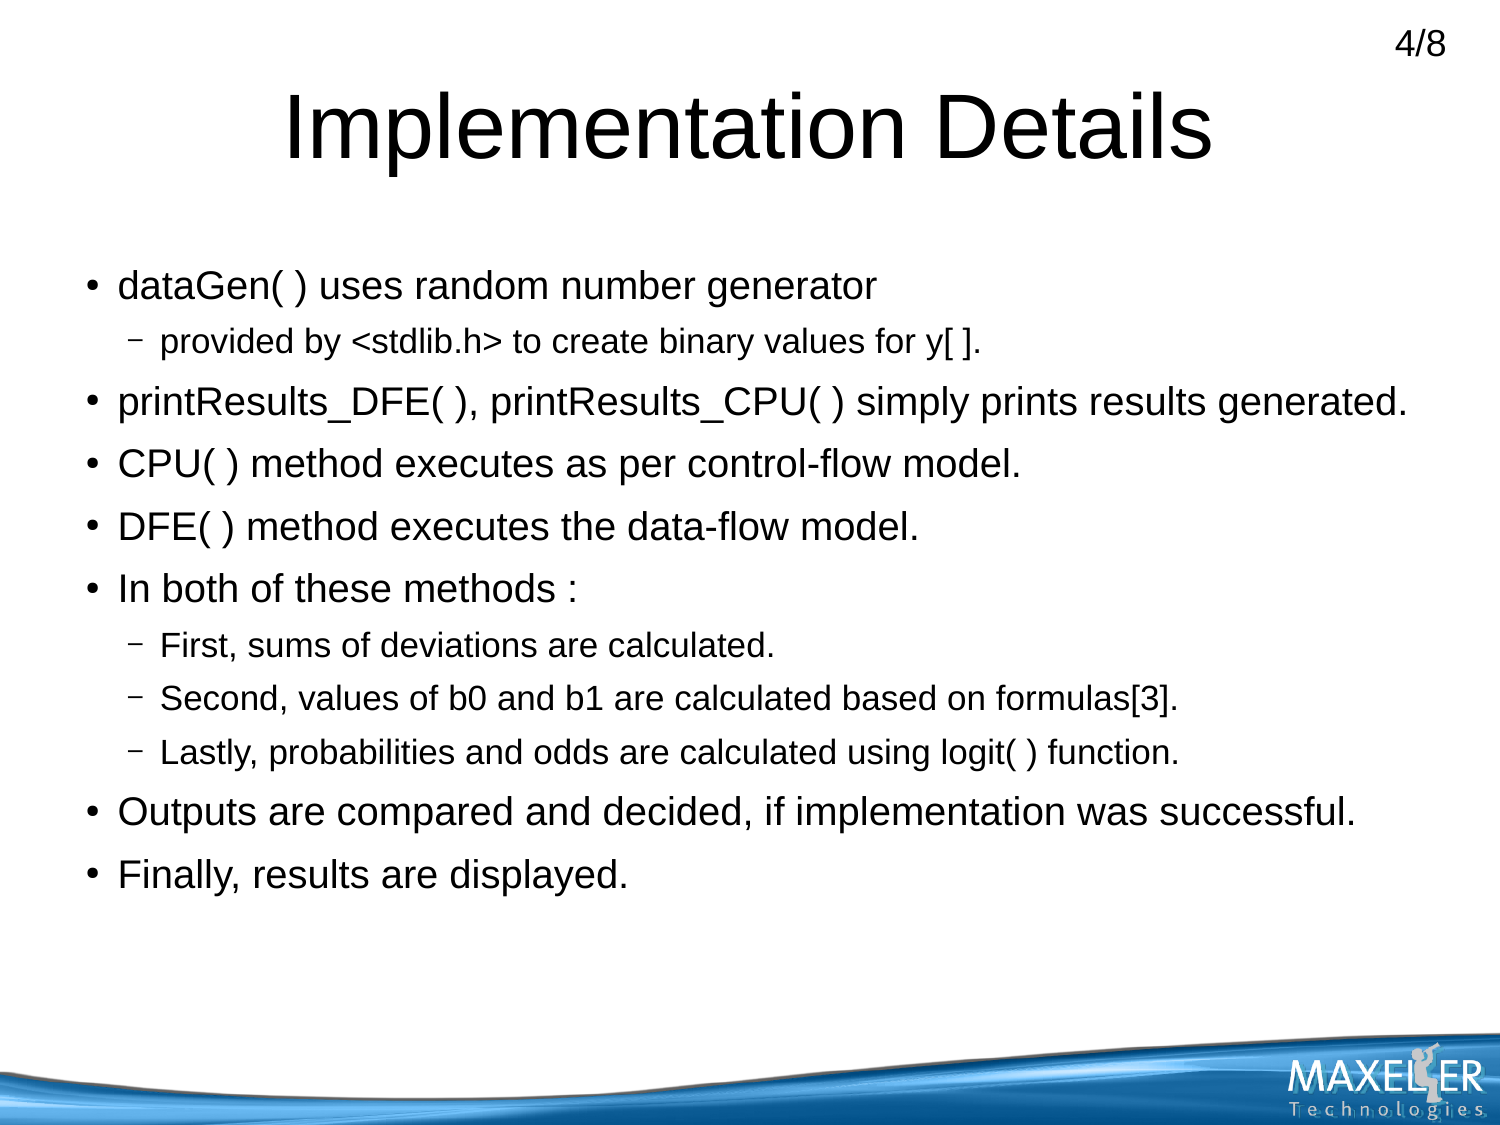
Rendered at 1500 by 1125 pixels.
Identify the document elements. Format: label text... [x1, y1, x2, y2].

text_box 4/8 [1380, 15, 1486, 72]
picture [0, 1023, 1500, 1125]
title Implementation Details [75, 45, 1424, 208]
list dataGen( ) uses random number generator provided by <stdlib.h> to create binary values for y[ ]. printResults_DFE( ), printResults_CPU( ) simply prints results generated. CPU( ) method executes as per control-flow model. DFE( ) method executes the data-flow model. In both of these methods : First, sums of deviations are calculated. Second, values of b0 and b1 are calculated based on formulas[3]. Lastly, probabilities and odds are calculated using logit( ) function. Outputs are compared and decided, if implementation was successful. Finally, results are displayed. [75, 263, 1425, 916]
